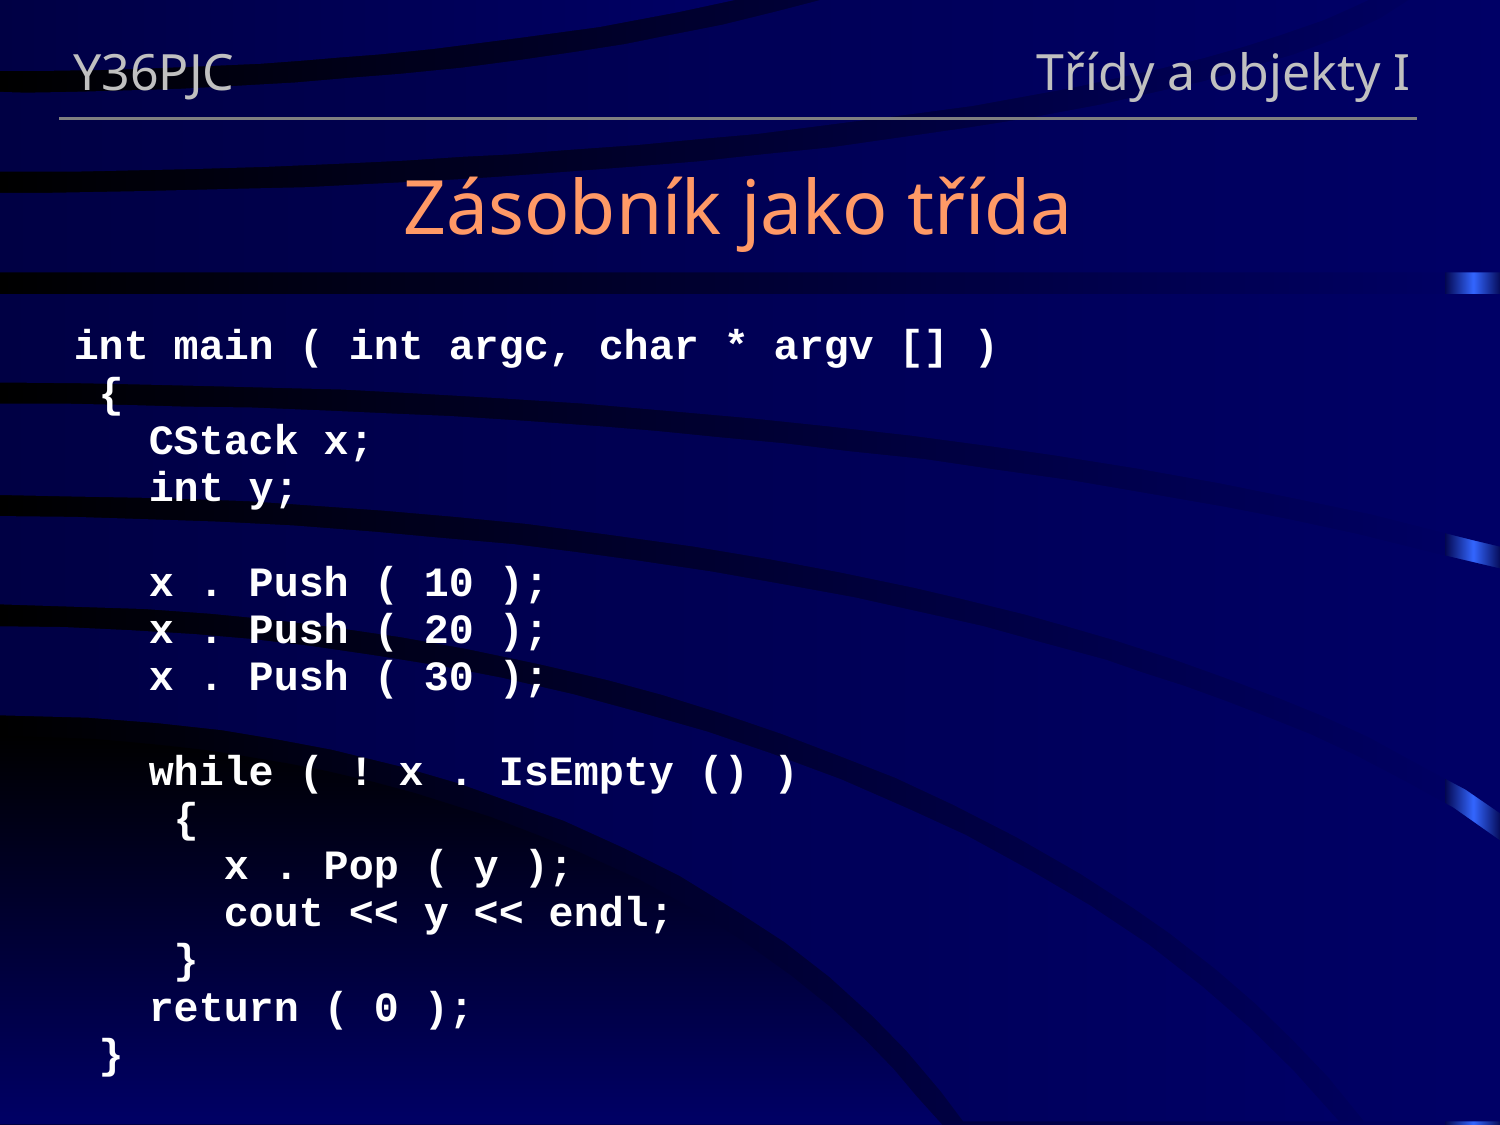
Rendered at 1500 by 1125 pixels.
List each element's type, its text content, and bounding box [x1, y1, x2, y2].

text_box Y36PJC [59, 29, 251, 105]
text_box Třídy a objekty I [1021, 29, 1418, 105]
text_box Zásobník jako třída int main ( int argc, char * argv [] ) { CStack x; int y; x . Push ( 10 ); x . Push ( 20 ); x . Push ( 30 ); while ( ! x . IsEmpty () ) { x . Pop ( y ); cout << y << endl; } return ( 0 ); } [59, 147, 1418, 1078]
